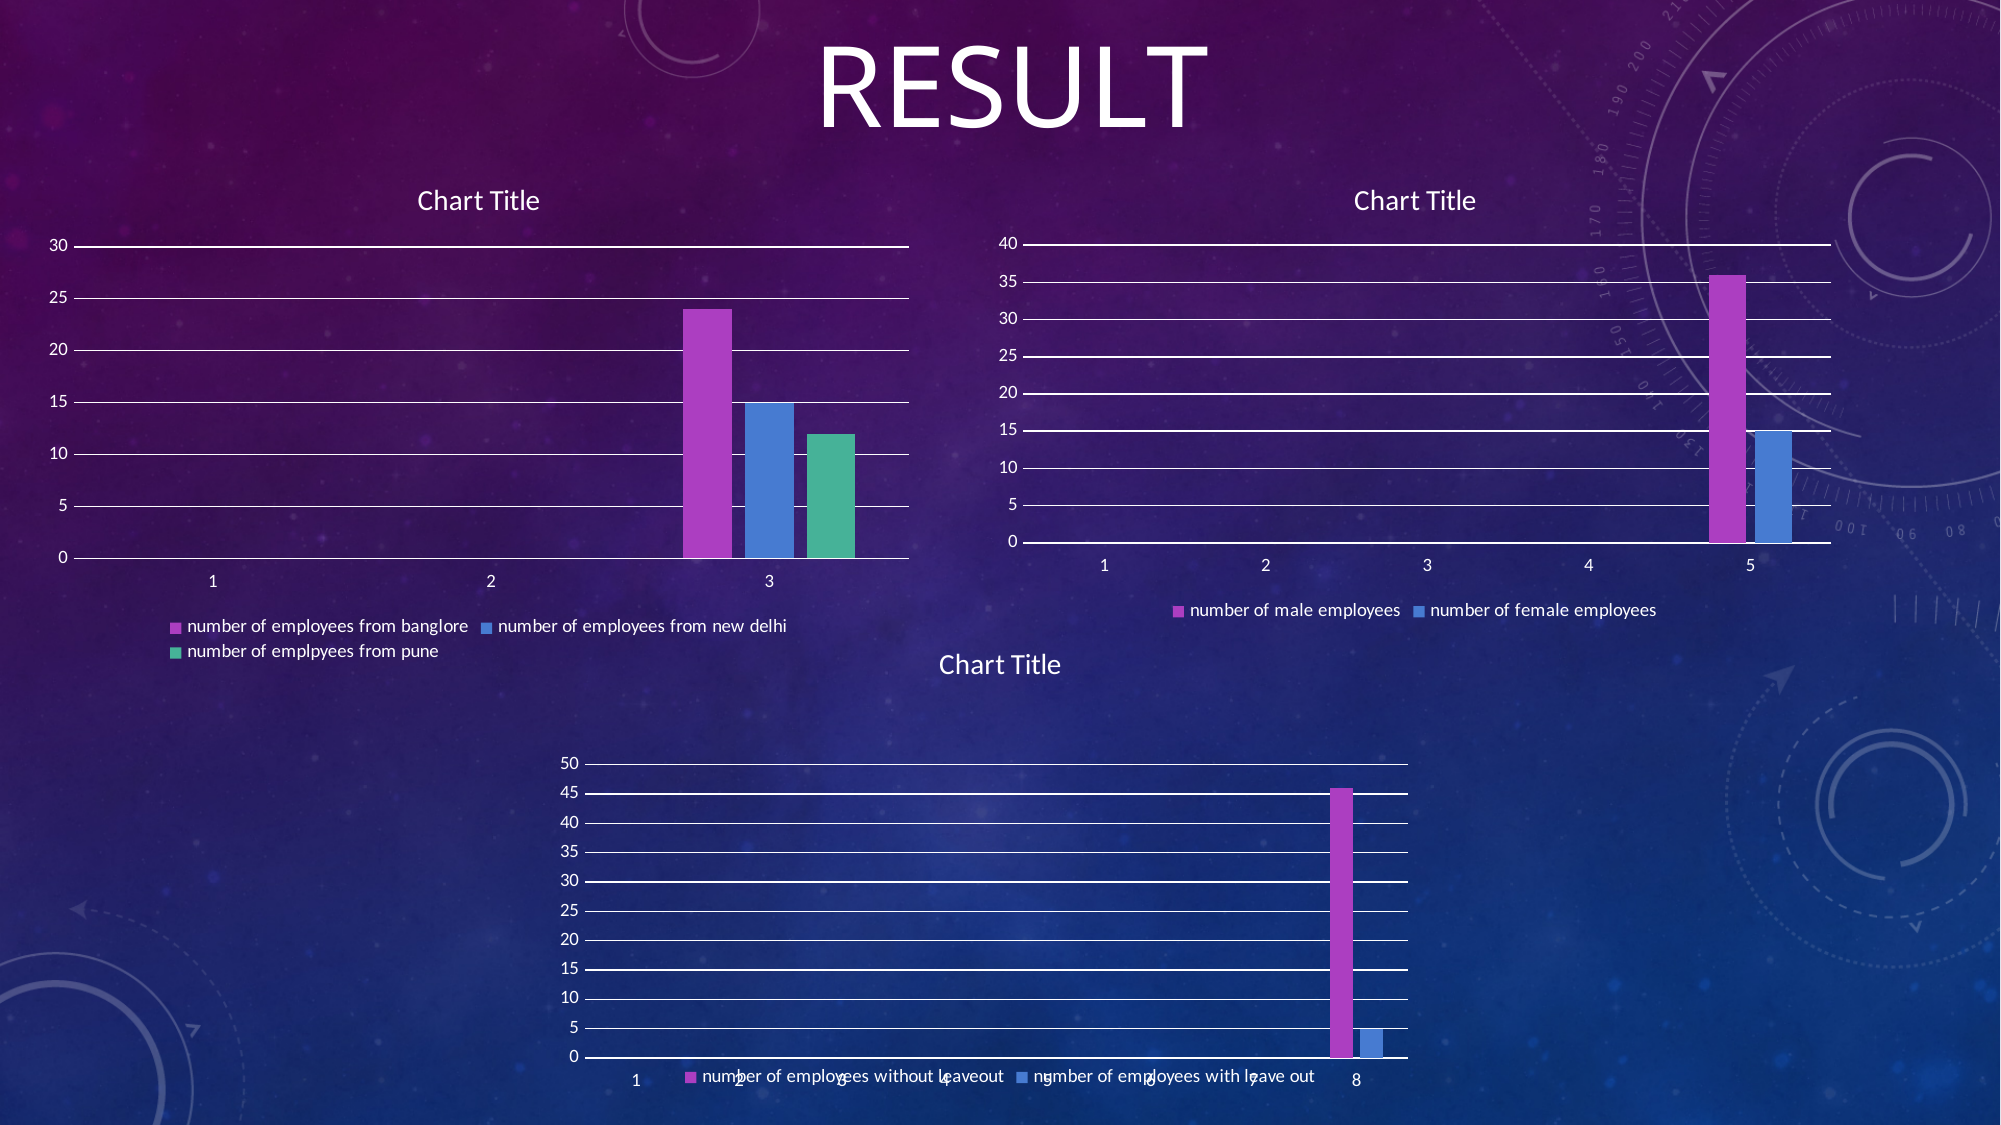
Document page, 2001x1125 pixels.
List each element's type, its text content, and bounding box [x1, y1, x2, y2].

chart [31, 161, 1849, 1093]
title RESULT [798, 0, 2000, 202]
